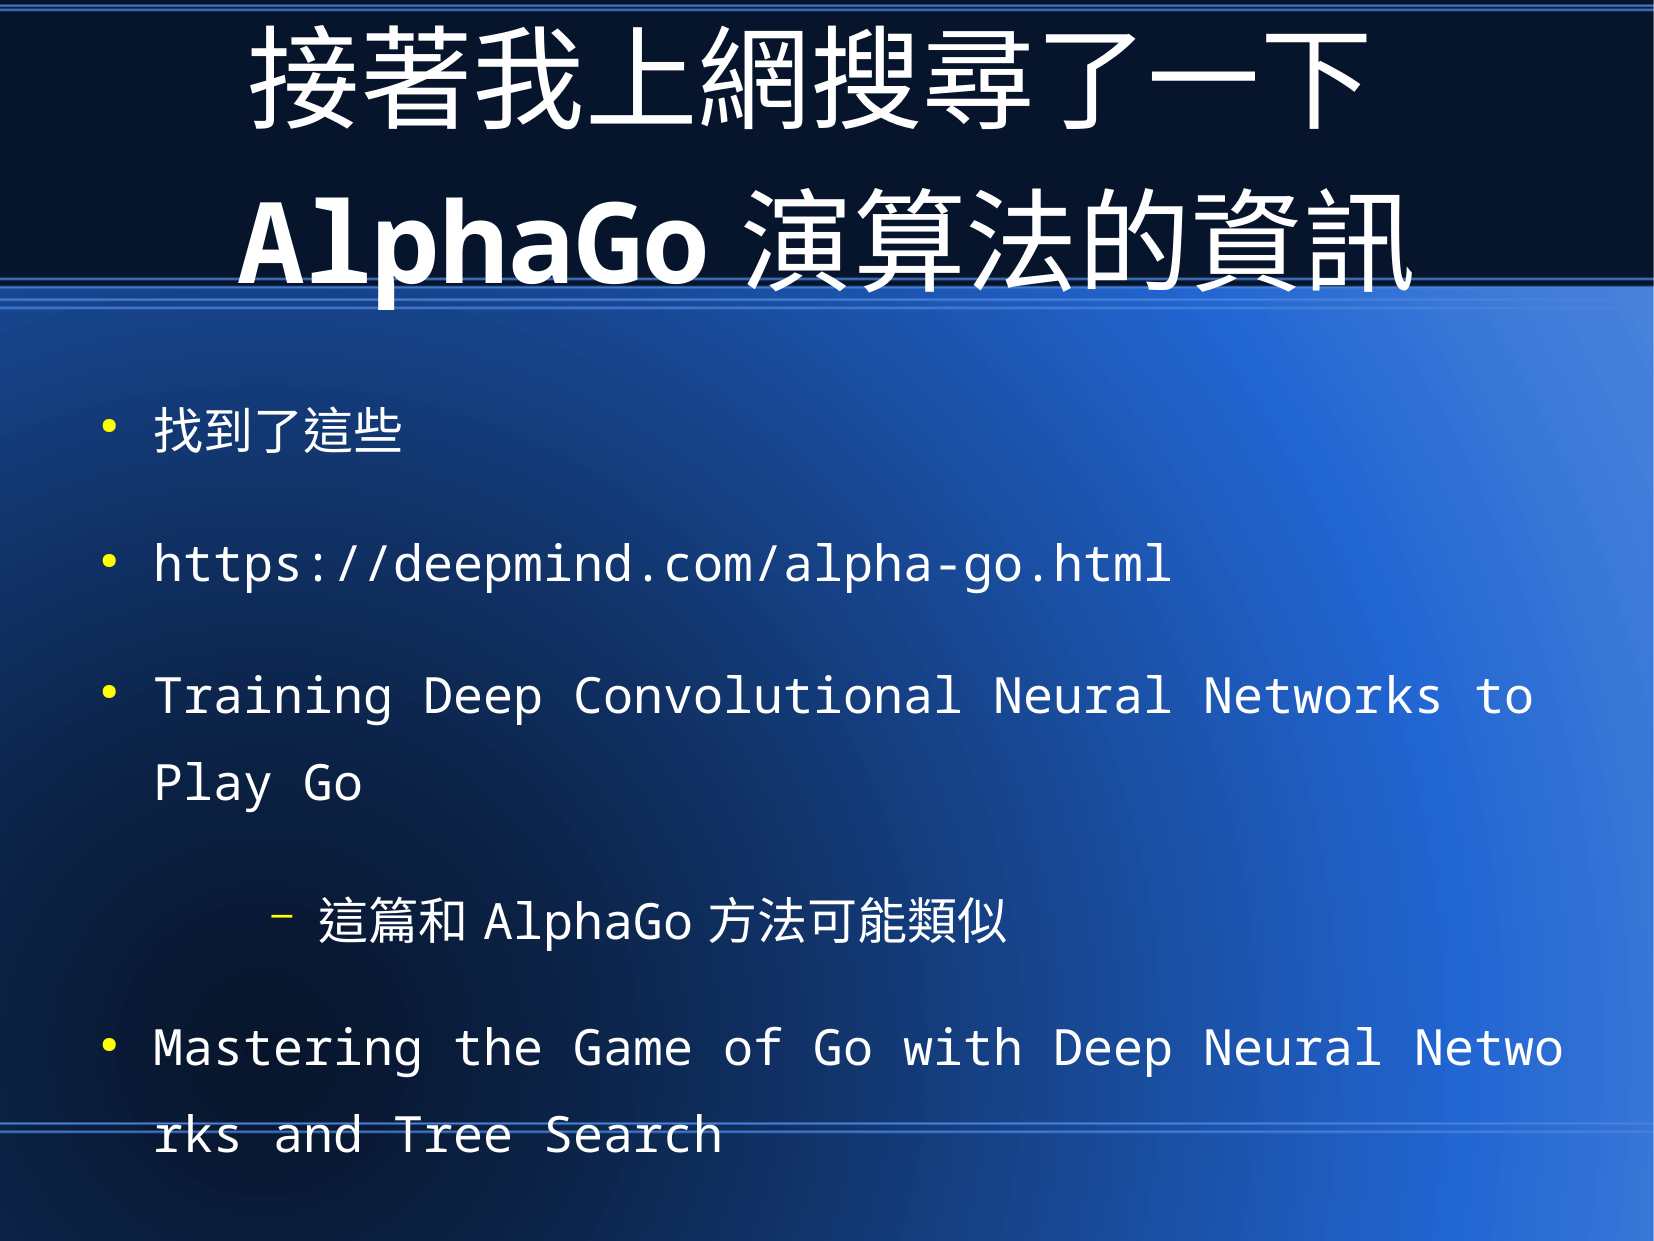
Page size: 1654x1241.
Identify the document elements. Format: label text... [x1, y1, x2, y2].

title 接著我上網搜尋了一下AlphaGo演算法的資訊 [82, 17, 1571, 289]
list 找到了這些 https://deepmind.com/alpha-go.html Training Deep Convolutional Neural Networks to Play Go 這篇和AlphaGo方法可能類似 Mastering the Game of Go with Deep Neural Networks and Tree Search 這篇是google的，可能是Nature那篇的前身！ [82, 355, 1571, 1241]
picture [0, 0, 1654, 1241]
